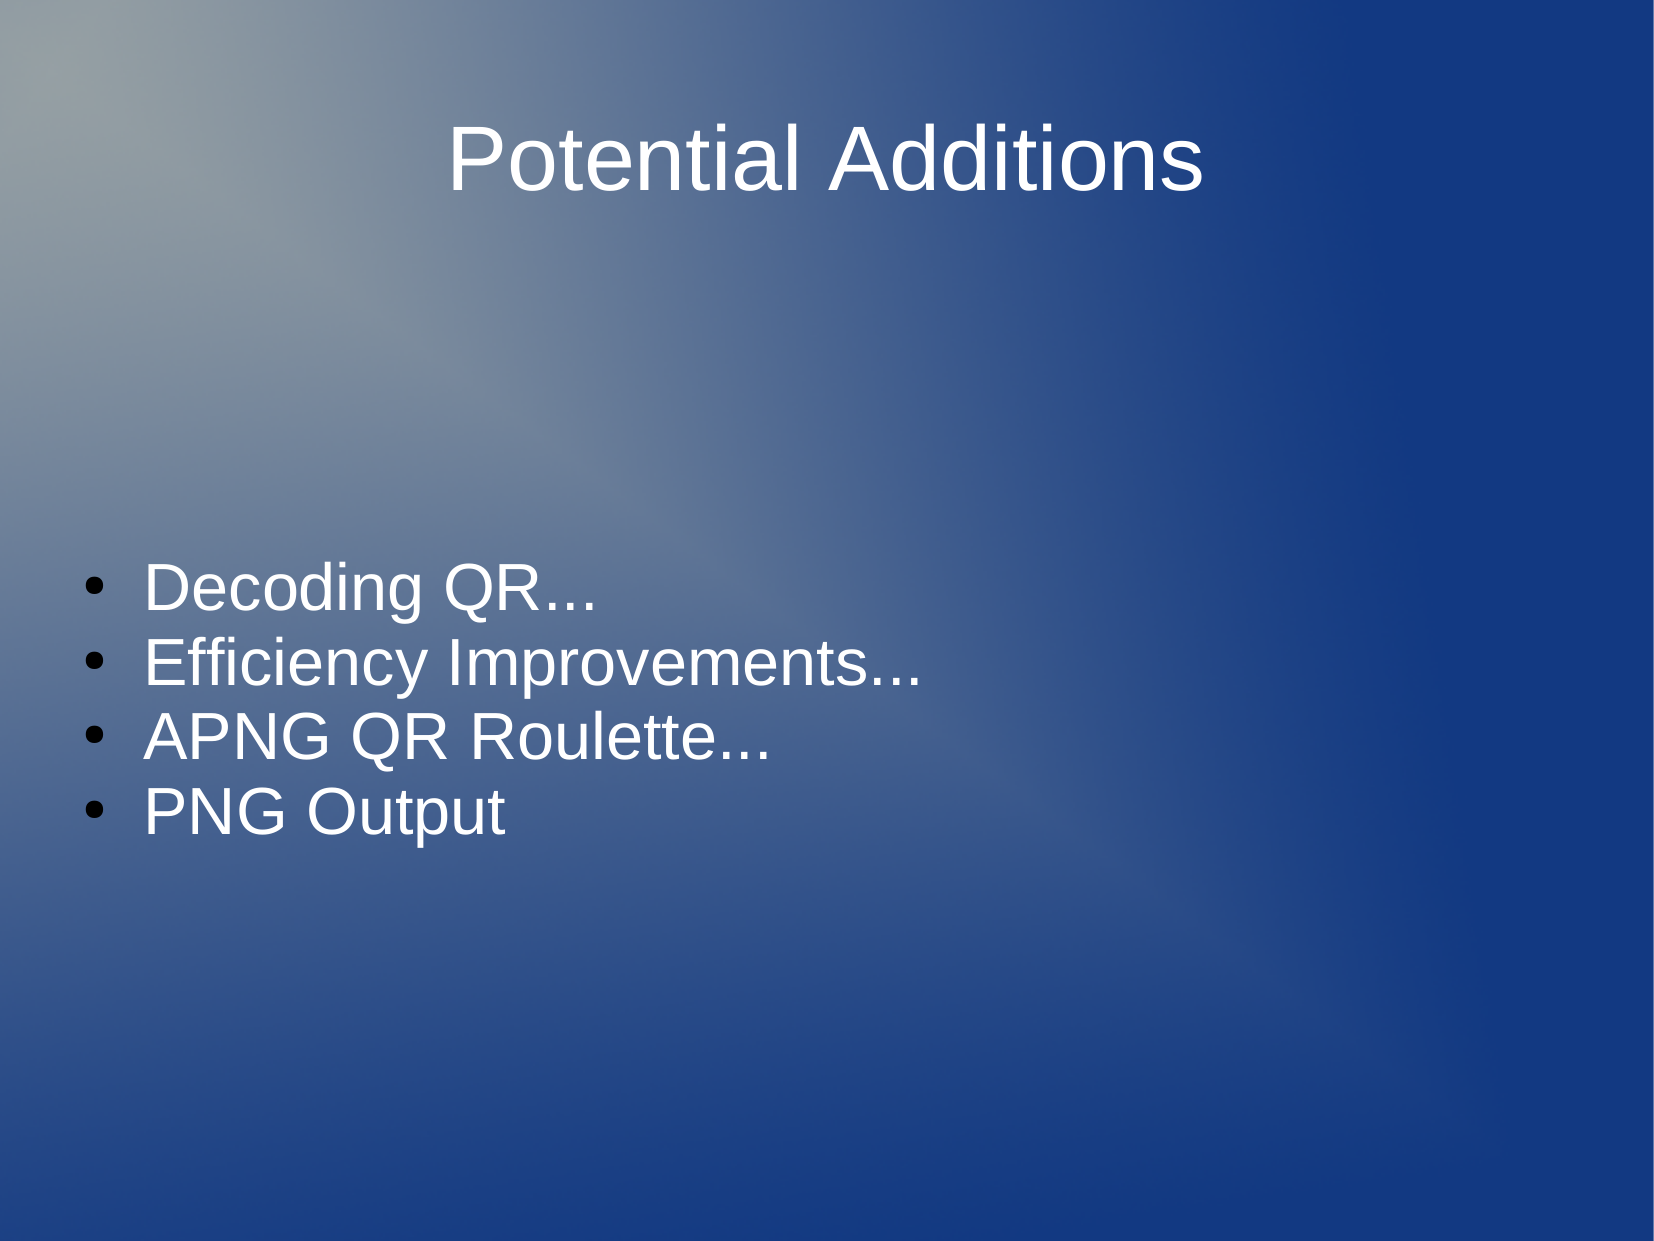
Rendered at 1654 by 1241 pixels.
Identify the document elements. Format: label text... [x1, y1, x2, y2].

picture [0, 0, 1654, 1241]
subtitle Decoding QR... Efficiency Improvements... APNG QR Roulette... PNG Output [82, 297, 1571, 1102]
title Potential Additions [82, 62, 1571, 256]
